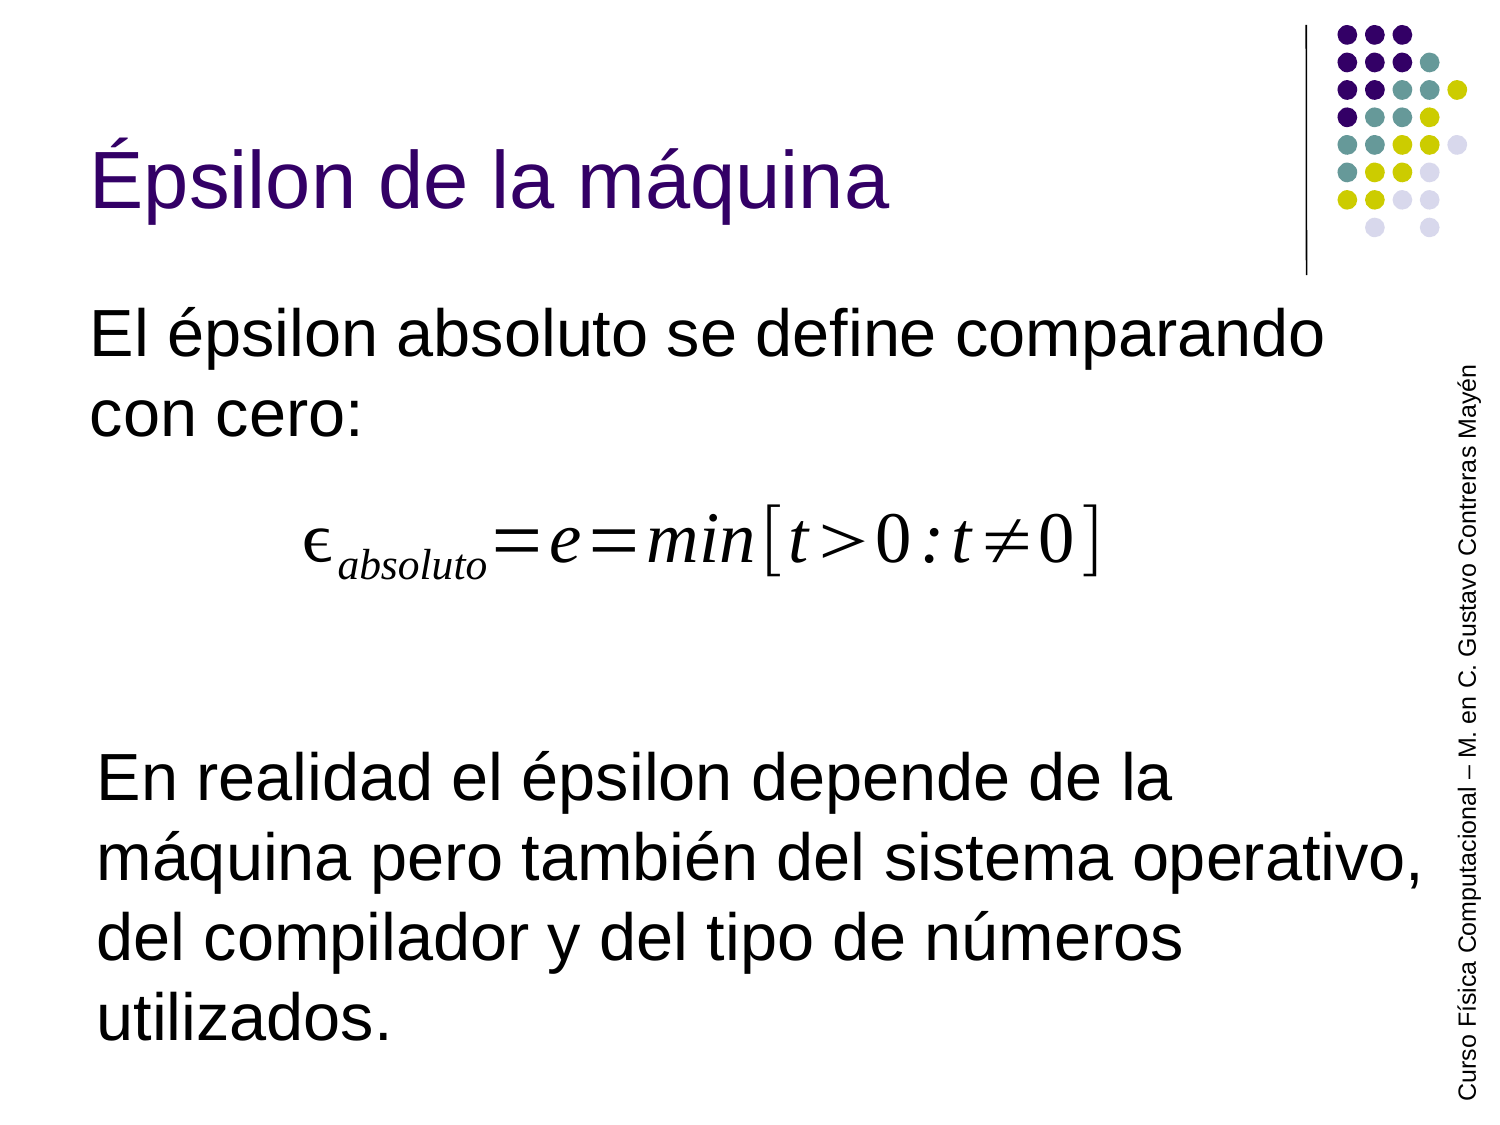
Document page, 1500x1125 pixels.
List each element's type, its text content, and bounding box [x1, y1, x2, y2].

text_box En realidad el épsilon depende de la máquina pero también del sistema operativo, del compilador y del tipo de números utilizados. [81, 726, 1456, 961]
text_box Épsilon de la máquina [74, 20, 1313, 233]
text_box El épsilon absoluto se define comparando con cero: [75, 282, 1426, 469]
chart [295, 498, 1107, 591]
